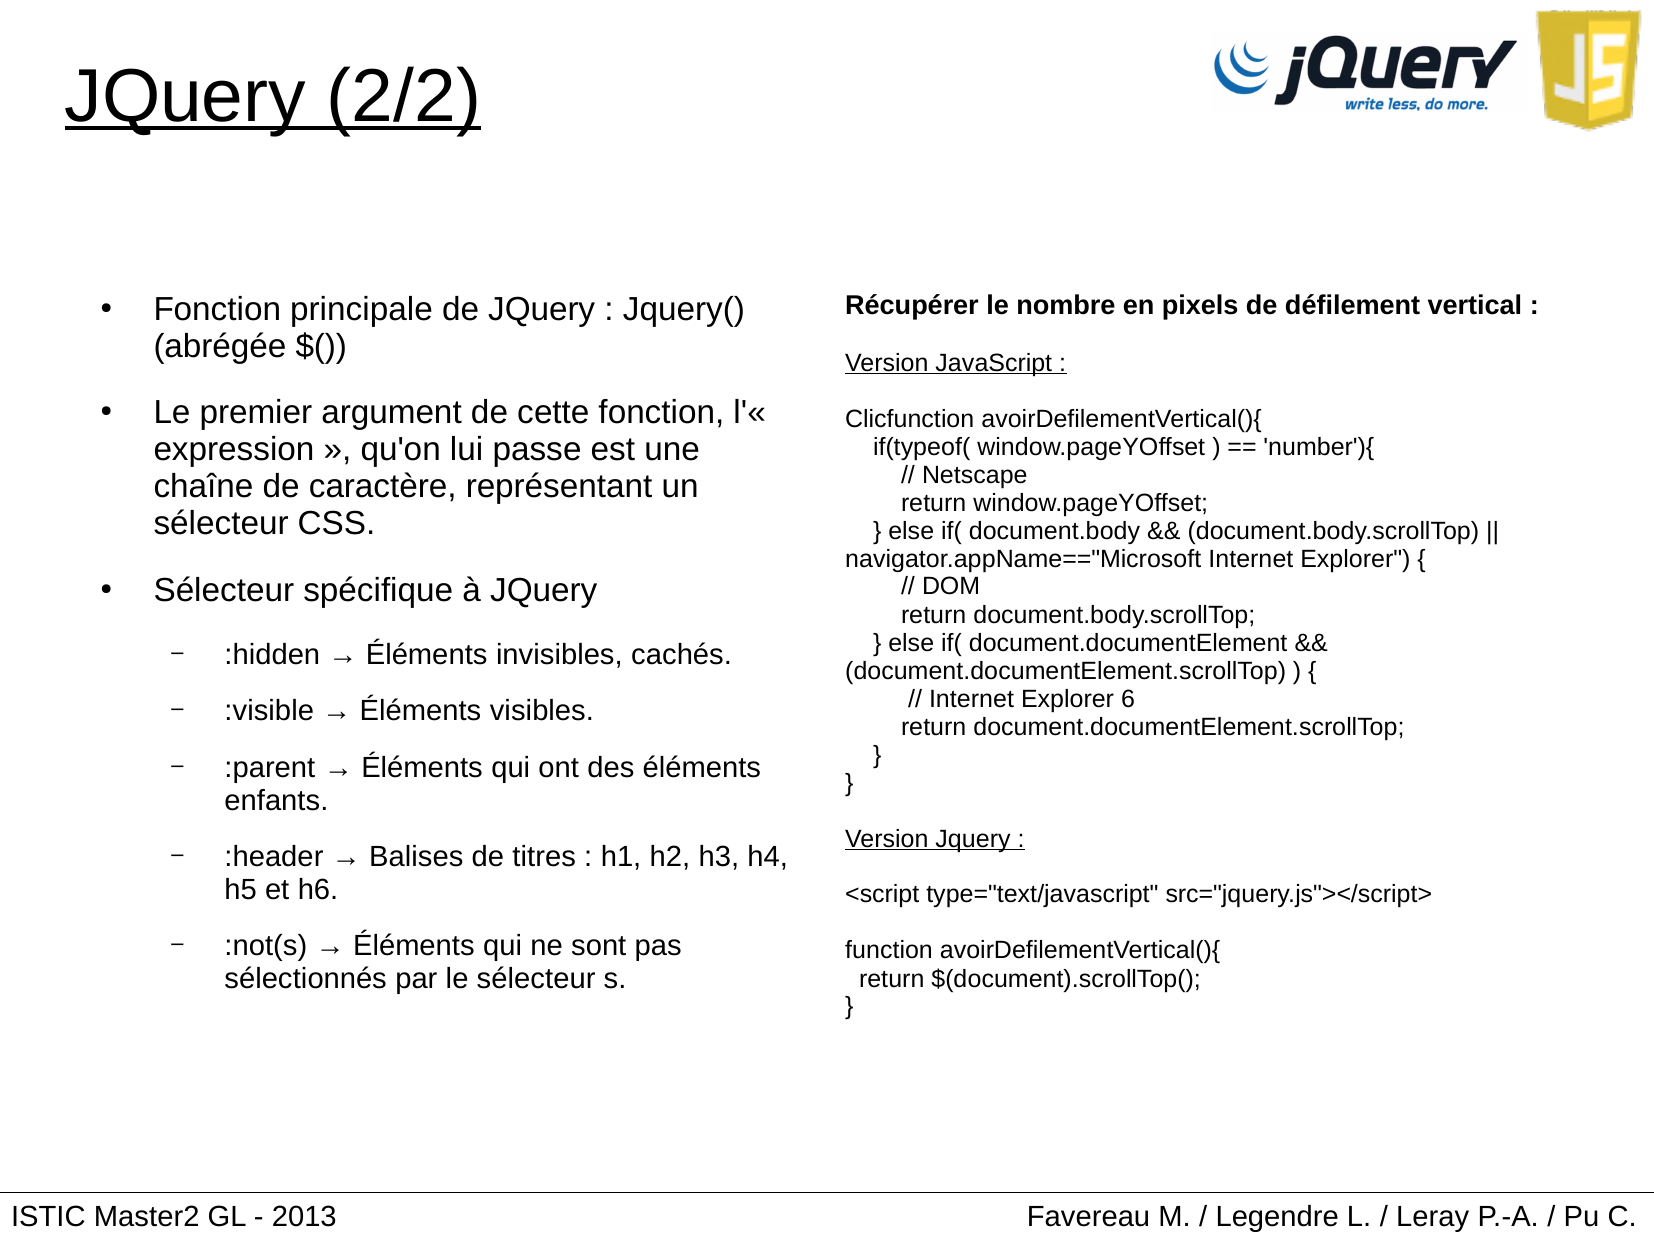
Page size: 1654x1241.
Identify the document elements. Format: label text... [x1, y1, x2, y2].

picture [1210, 5, 1654, 142]
text_box ISTIC Master2 GL - 2013 [0, 1192, 353, 1241]
title JQuery (2/2) [64, 49, 1518, 142]
list Fonction principale de JQuery : Jquery() (abrégée $()) Le premier argument de cette fonction, l'« expression », qu'on lui passe est une chaîne de caractère, représentant un sélecteur CSS. Sélecteur spécifique à JQuery :hidden → Éléments invisibles, cachés. :visible → Éléments visibles. :parent → Éléments qui ont des éléments enfants. :header → Balises de titres : h1, h2, h3, h4, h5 et h6. :not(s) → Éléments qui ne sont pas sélectionnés par le sélecteur s. [82, 290, 809, 1109]
text_box Favereau M. / Legendre L. / Leray P.-A. / Pu C. [1012, 1192, 1653, 1241]
list Récupérer le nombre en pixels de défilement vertical : Version JavaScript : Clicfunction avoirDefilementVertical(){ if(typeof( window.pageYOffset ) == 'number'){ // Netscape return window.pageYOffset; } else if( document.body && (document.body.scrollTop) || navigator.appName=="Microsoft Internet Explorer") { // DOM return document.body.scrollTop; } else if( document.documentElement && (document.documentElement.scrollTop) ) { // Internet Explorer 6 return document.documentElement.scrollTop; } } Version Jquery : <script type="text/javascript" src="jquery.js"></script> function avoirDefilementVertical(){ return $(document).scrollTop(); } [845, 290, 1572, 1109]
